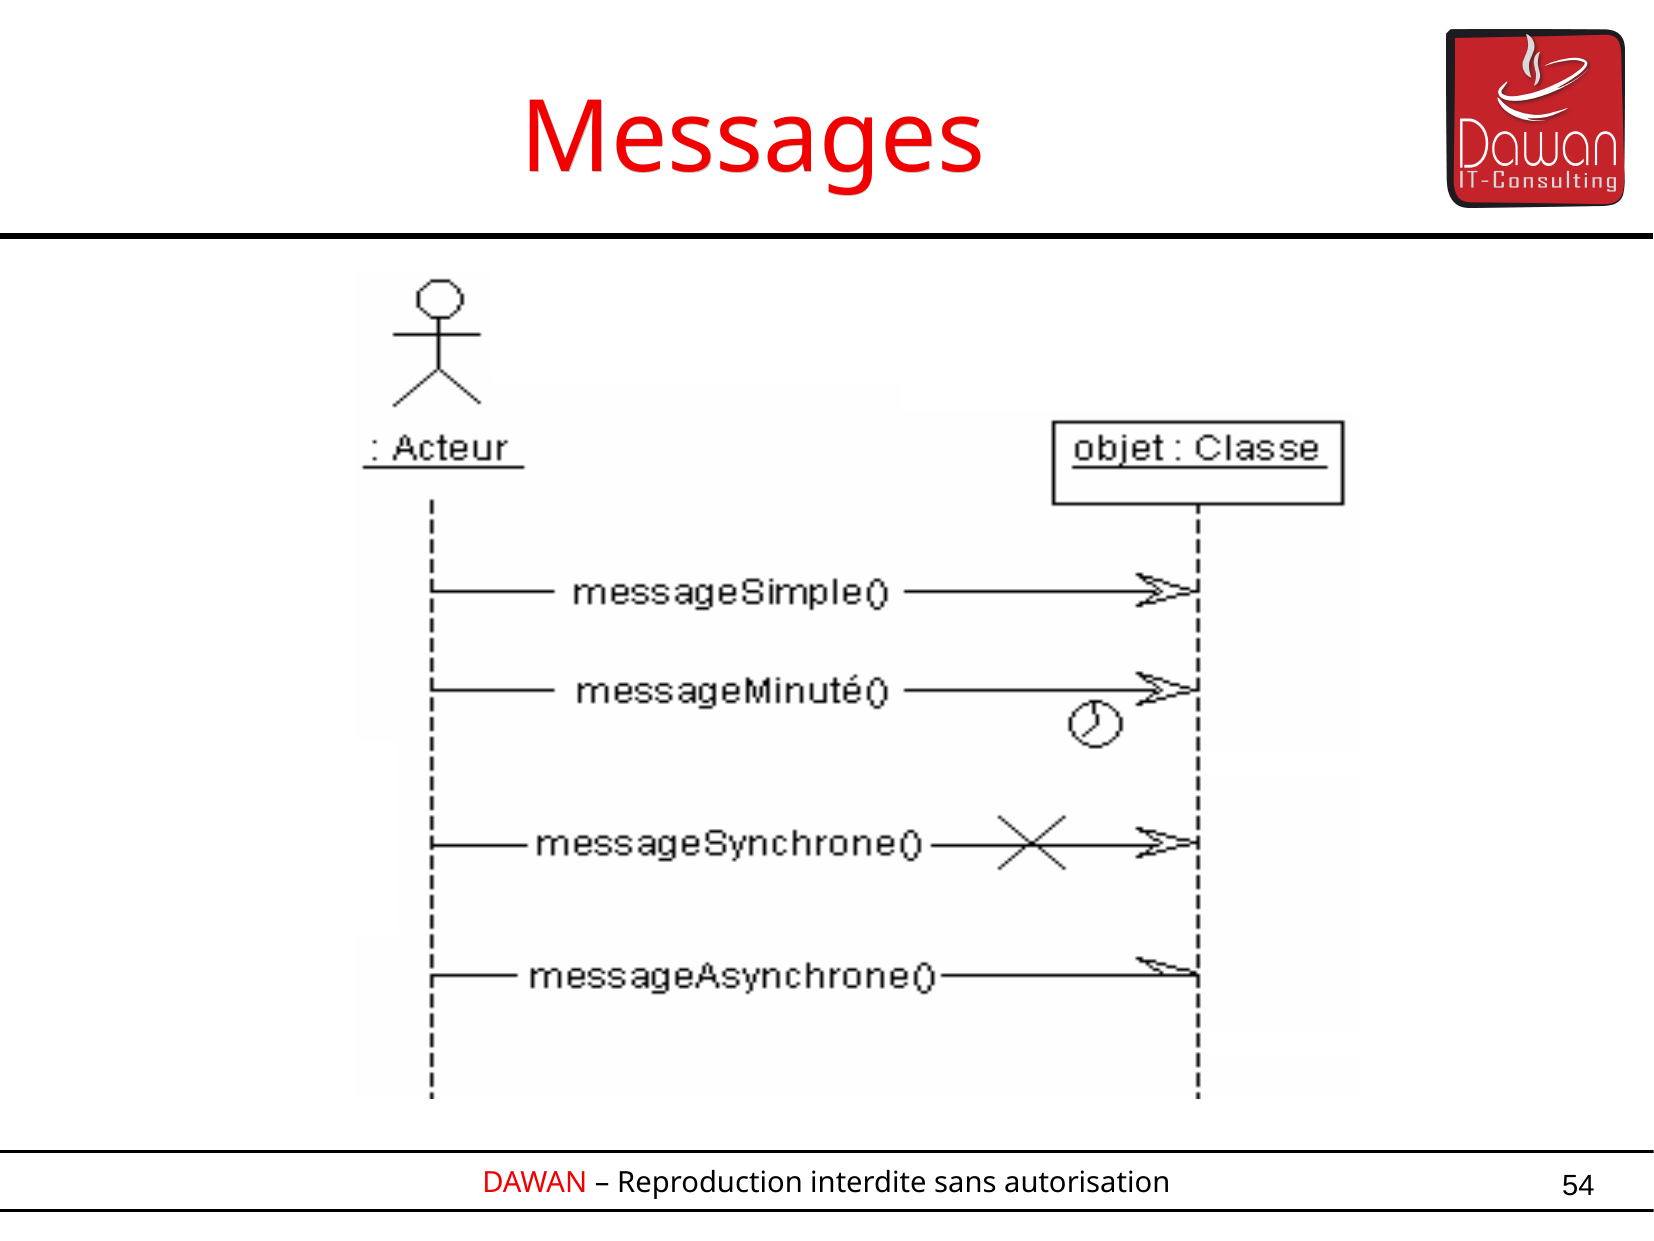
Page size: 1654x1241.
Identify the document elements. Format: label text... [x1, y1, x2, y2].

picture [354, 272, 1359, 1099]
title Messages [59, 29, 1447, 237]
picture [1447, 29, 1625, 208]
